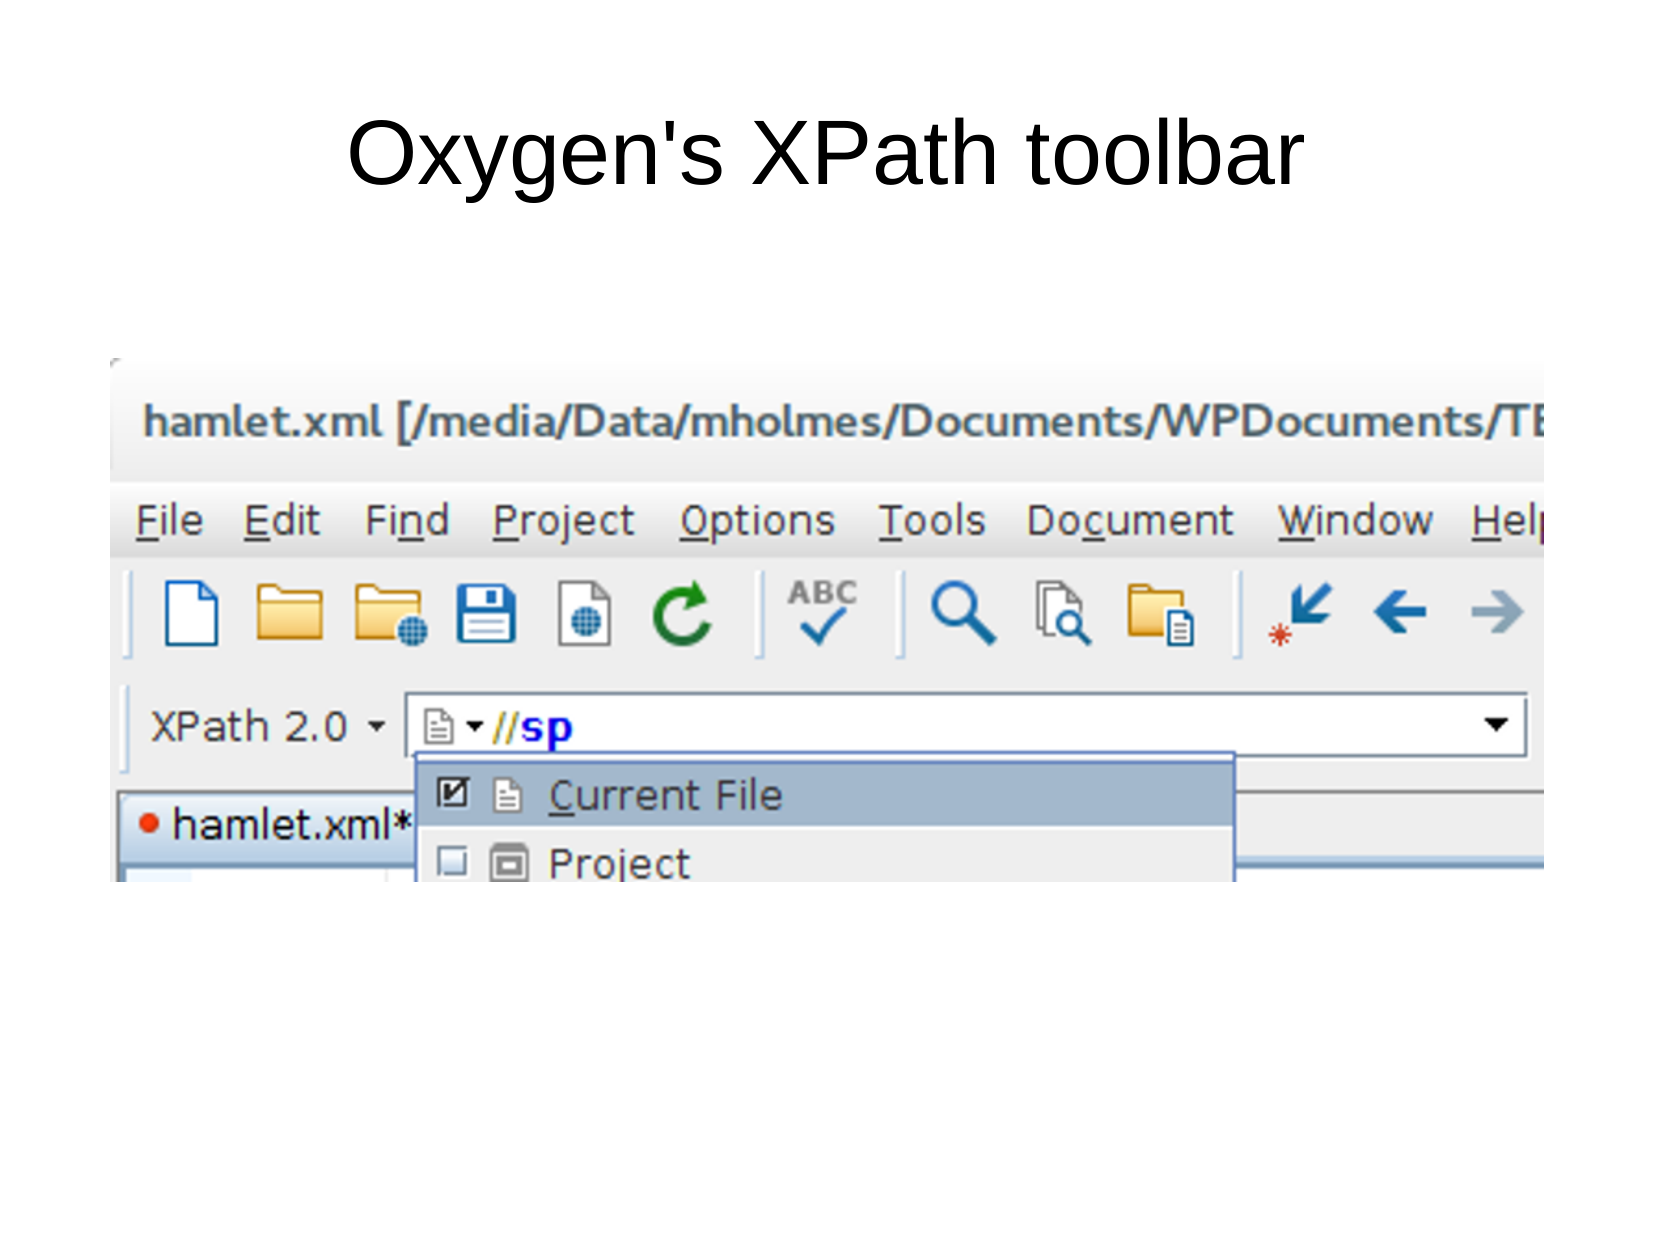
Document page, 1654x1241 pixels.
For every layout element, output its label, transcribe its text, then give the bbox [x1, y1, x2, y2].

title Oxygen's XPath toolbar [82, 49, 1571, 257]
picture [110, 358, 1544, 882]
